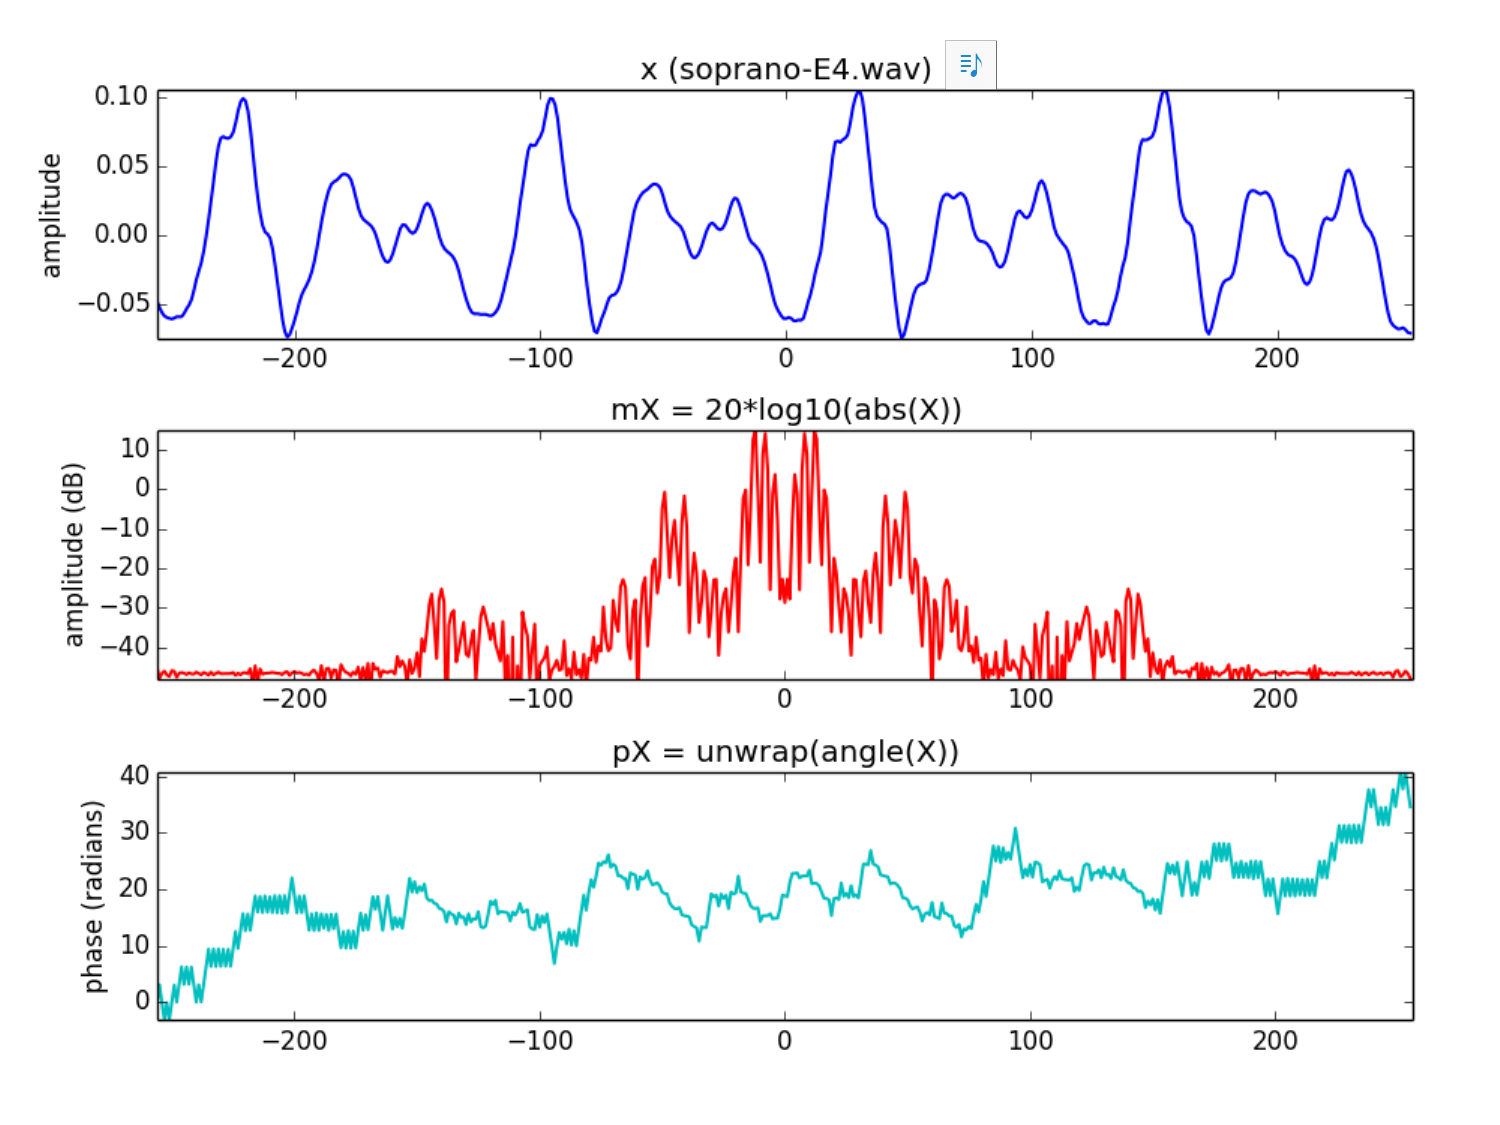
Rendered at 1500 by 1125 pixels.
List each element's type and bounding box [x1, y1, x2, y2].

text_box [945, 39, 998, 91]
picture [15, 30, 1440, 1081]
